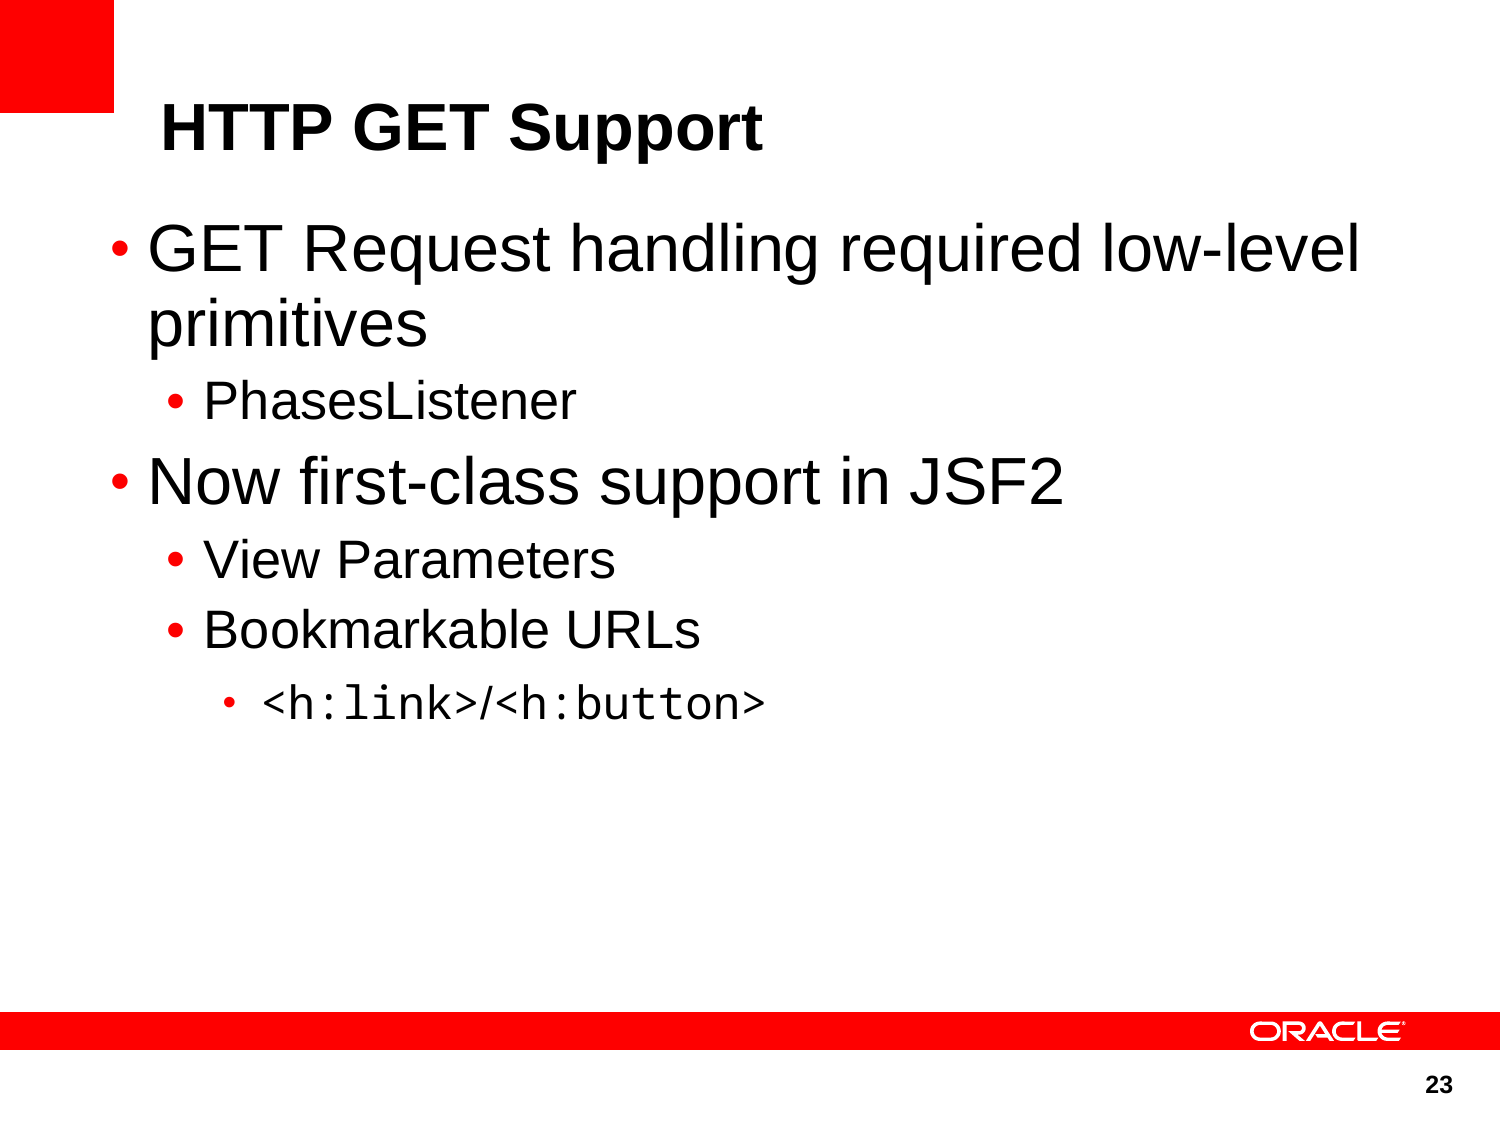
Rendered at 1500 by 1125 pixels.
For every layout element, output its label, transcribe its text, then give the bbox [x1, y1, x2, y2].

picture [0, 1012, 1500, 1050]
picture [0, 0, 114, 113]
title HTTP GET Support [145, 42, 1390, 210]
list GET Request handling required low-level primitives PhasesListener Now first-class support in JSF2 View Parameters Bookmarkable URLs <h:link>/<h:button> [110, 210, 1463, 976]
